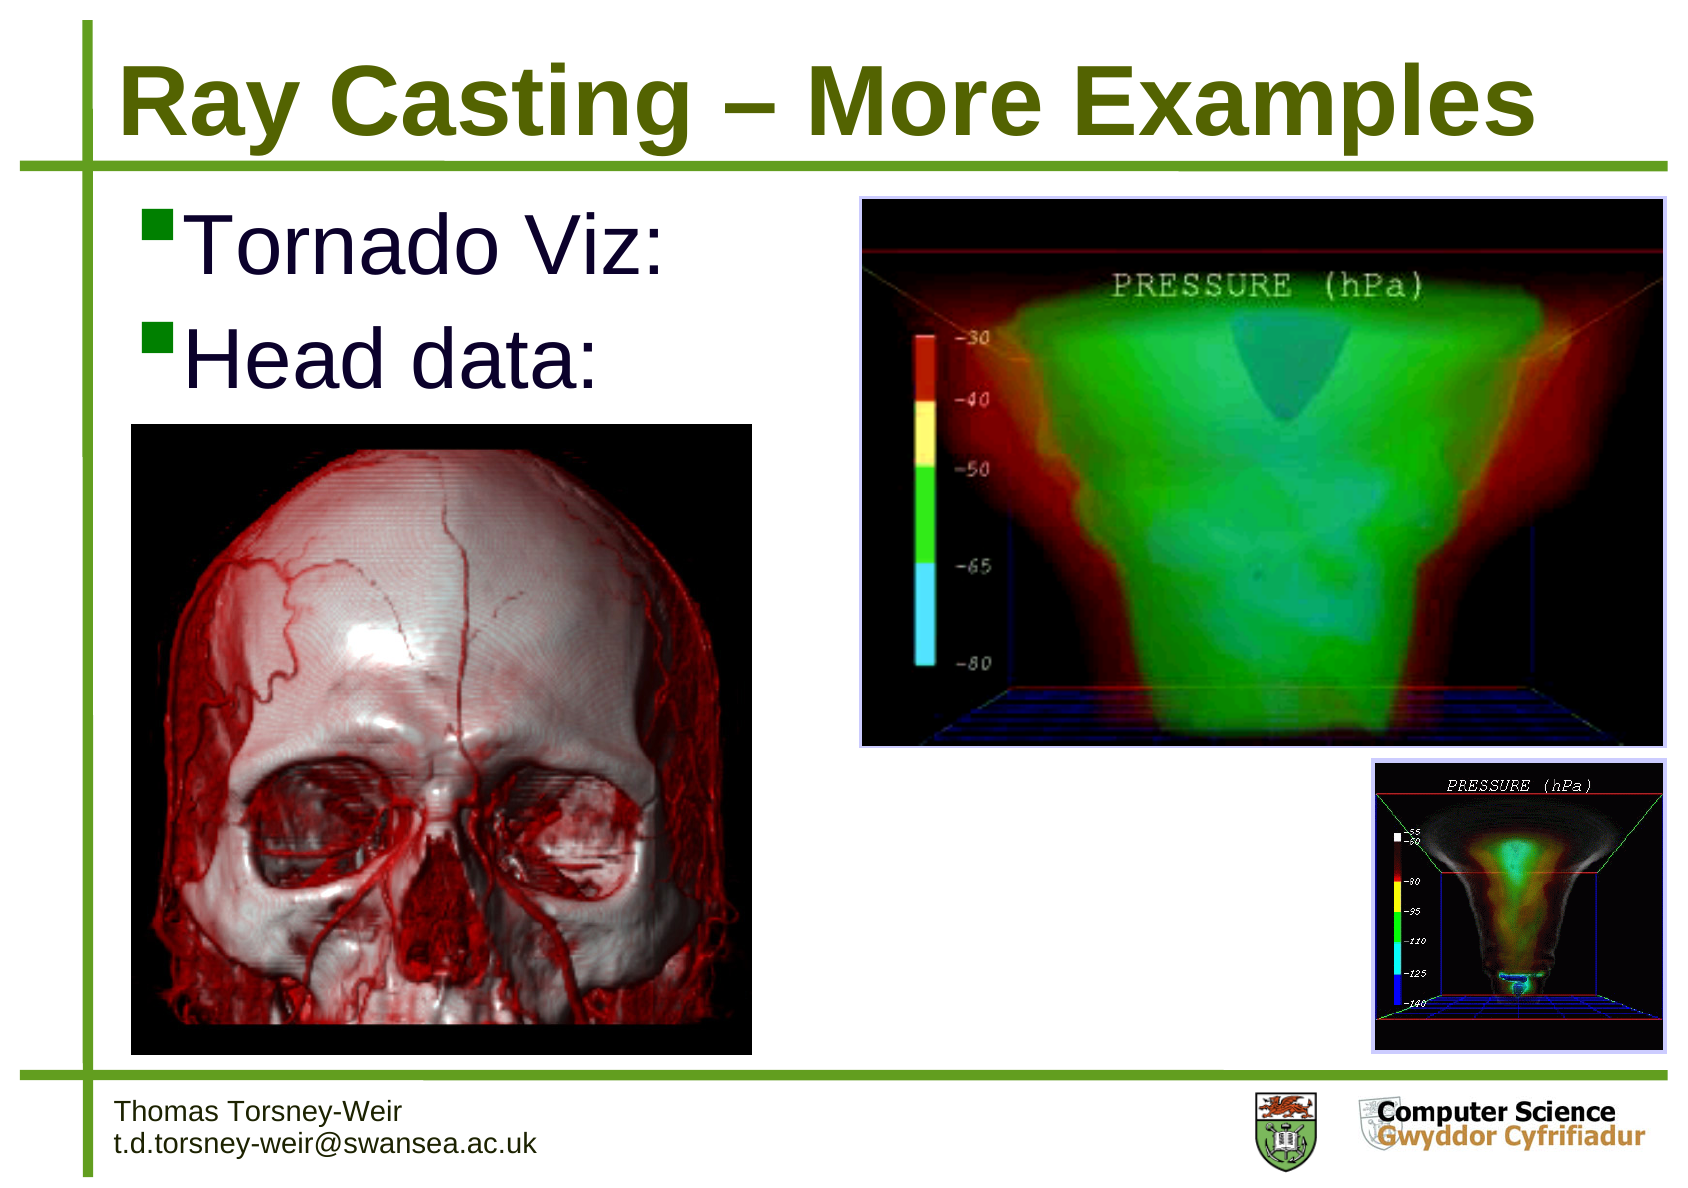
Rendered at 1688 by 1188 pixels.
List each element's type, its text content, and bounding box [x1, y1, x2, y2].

picture [131, 424, 752, 1055]
title Ray Casting – More Examples [101, 29, 1666, 166]
picture [1375, 762, 1663, 1051]
list Tornado Viz: Head data: [117, 209, 1624, 1060]
picture [1240, 1092, 1654, 1173]
picture [862, 199, 1663, 746]
